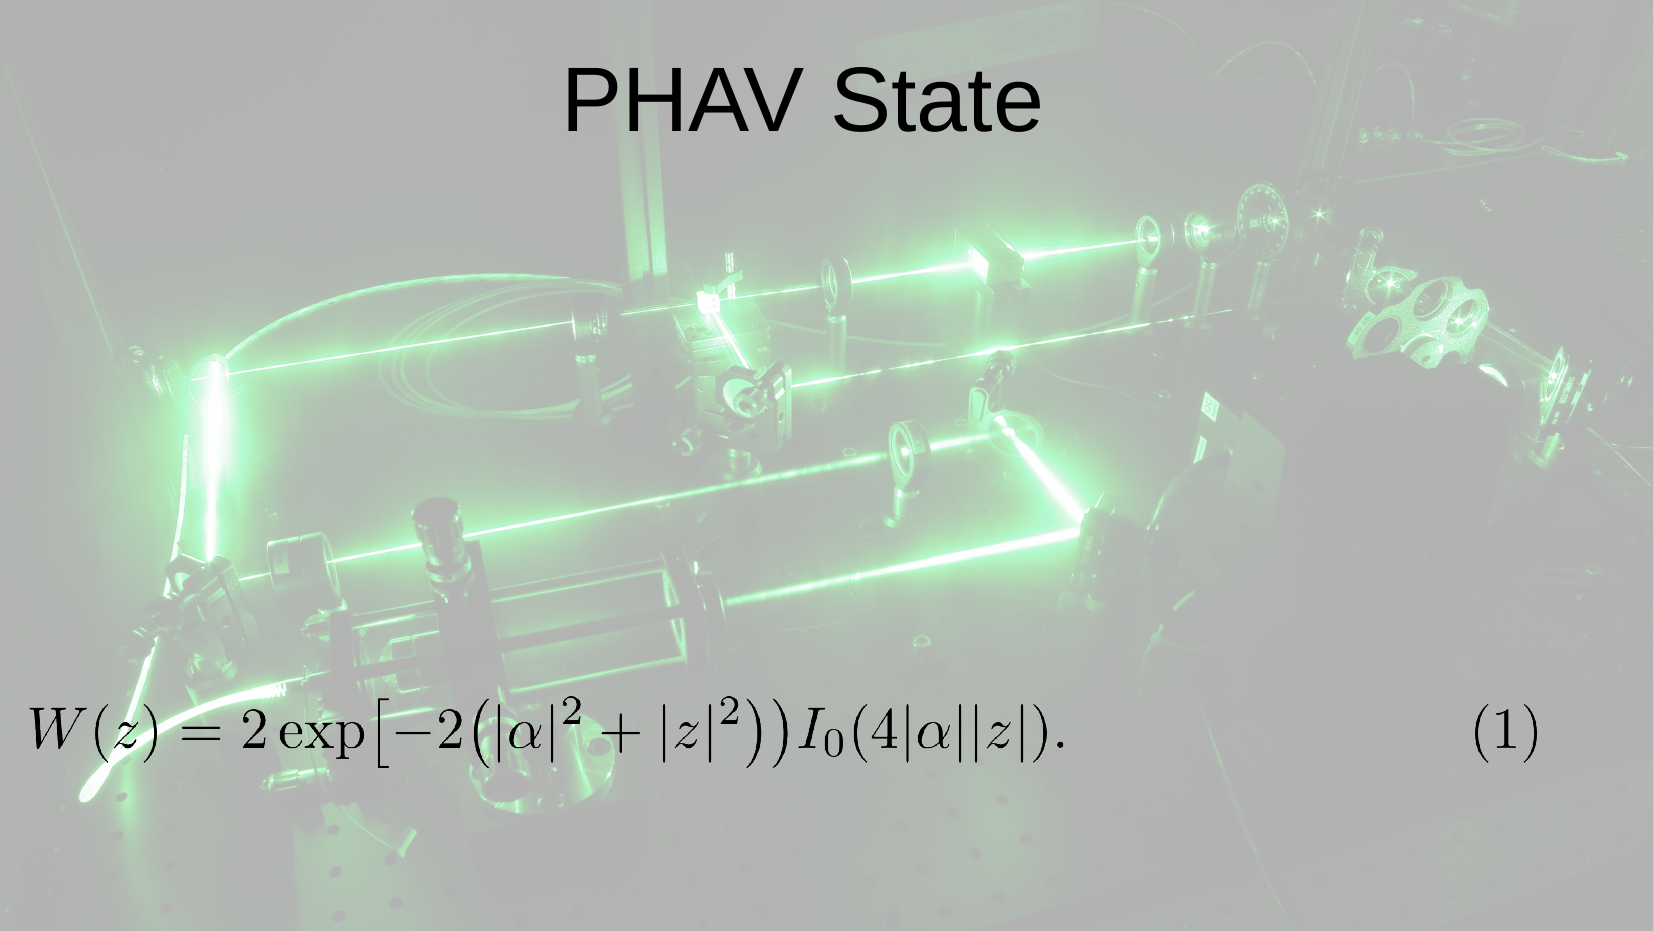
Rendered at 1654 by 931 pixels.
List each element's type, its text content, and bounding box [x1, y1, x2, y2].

title PHAV State [59, 21, 1548, 178]
picture [29, 696, 1537, 768]
